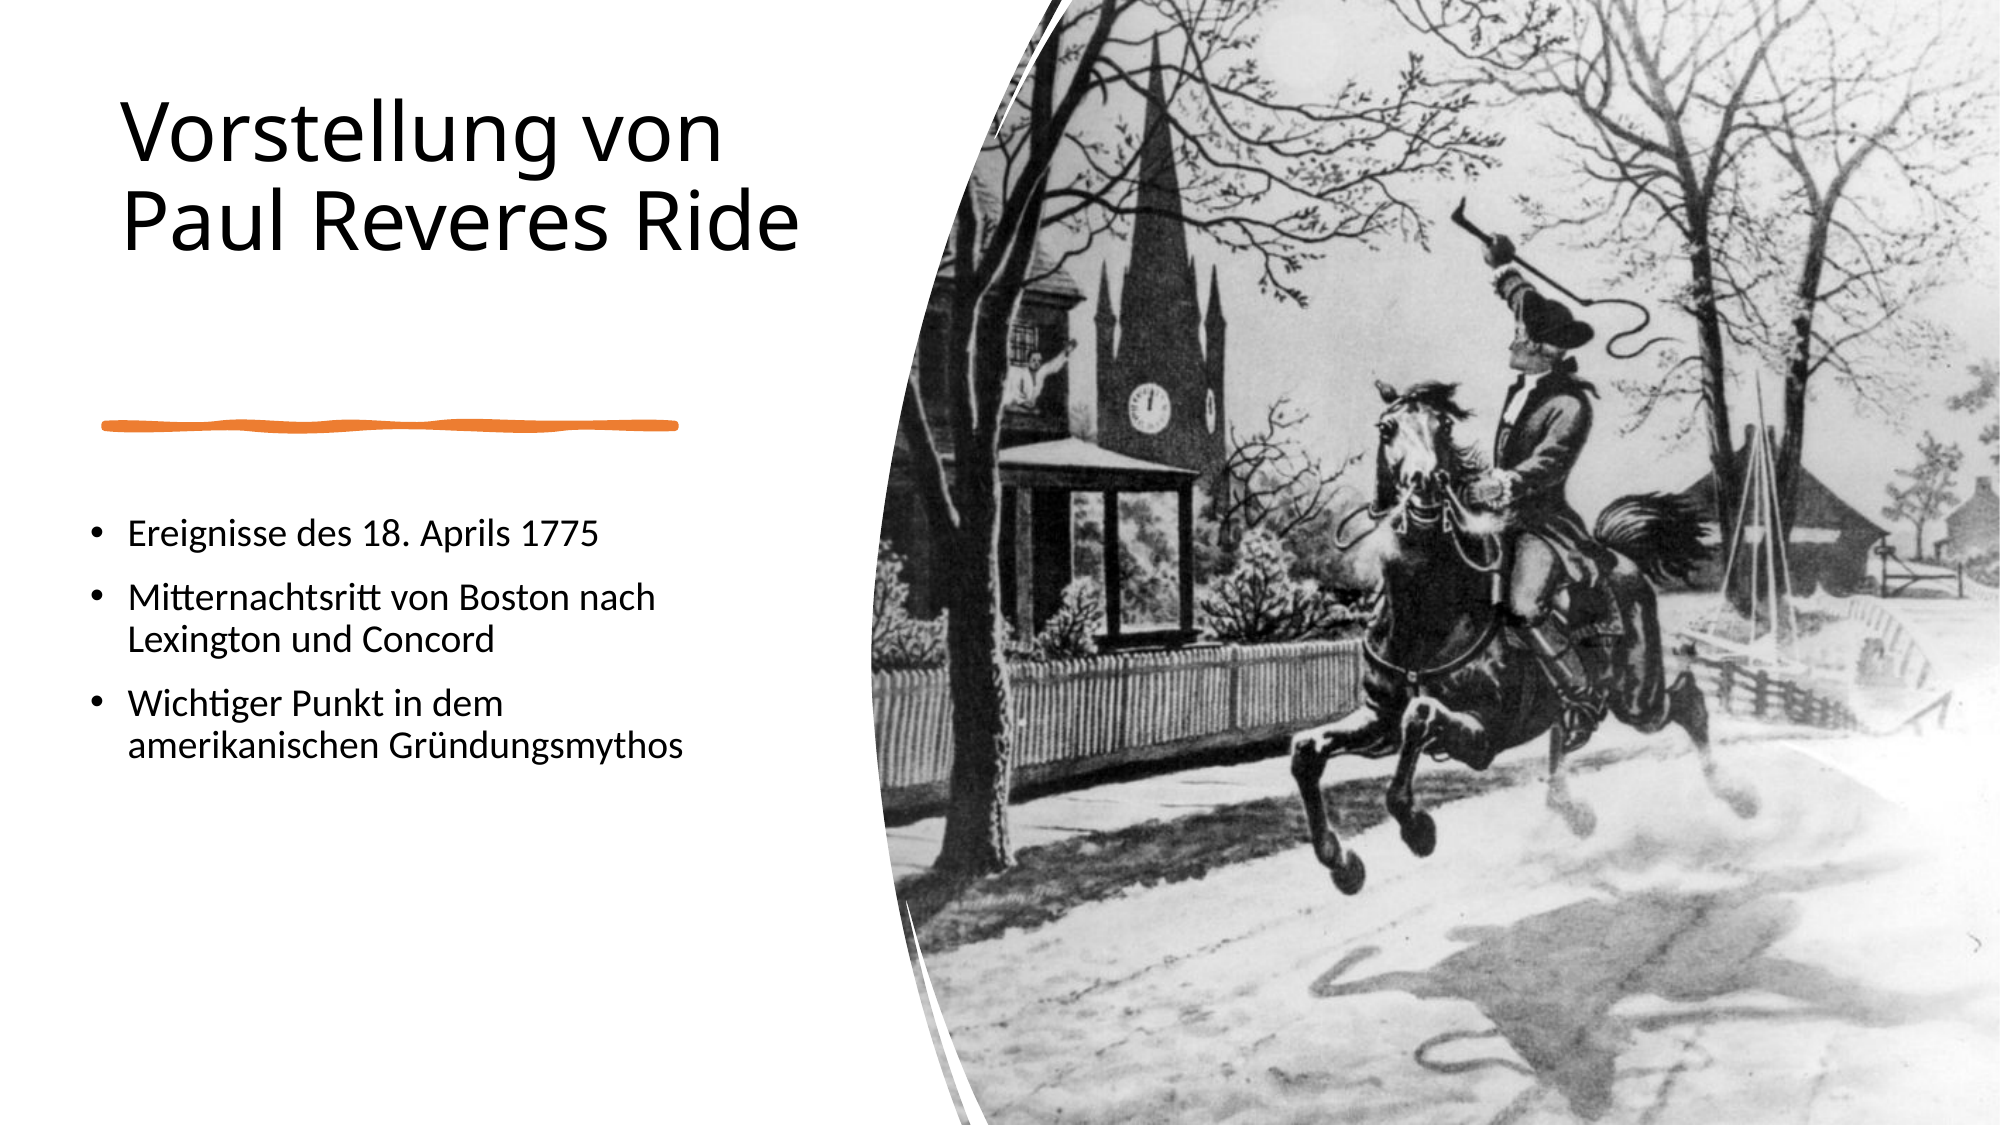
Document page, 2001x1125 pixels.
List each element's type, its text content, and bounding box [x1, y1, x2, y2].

list Ereignisse des 18. Aprils 1775 Mitternachtsritt von Boston nach Lexington und Concord Wichtiger Punkt in dem amerikanischen Gründungsmythos [75, 505, 772, 1051]
title Vorstellung von Paul Reveres Ride [105, 53, 822, 375]
text_box [0, 0, 2000, 1125]
